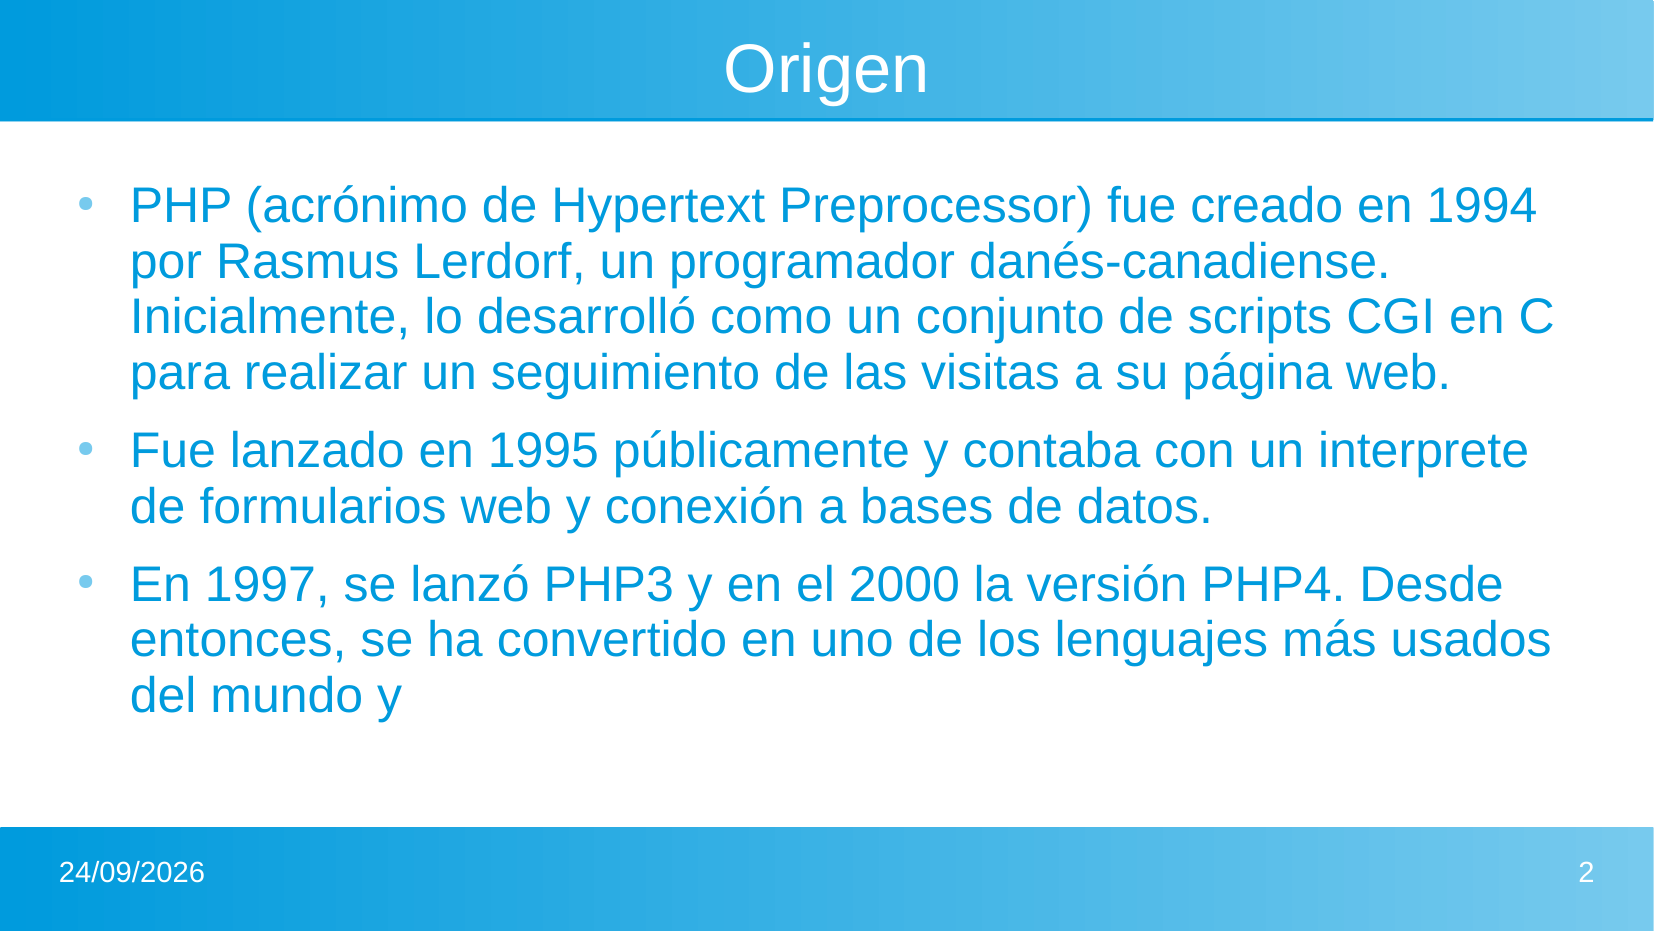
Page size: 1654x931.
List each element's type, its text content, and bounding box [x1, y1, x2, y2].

list PHP (acrónimo de Hypertext Preprocessor) fue creado en 1994 por Rasmus Lerdorf, un programador danés-canadiense. Inicialmente, lo desarrolló como un conjunto de scripts CGI en C para realizar un seguimiento de las visitas a su página web. Fue lanzado en 1995 públicamente y contaba con un interprete de formularios web y conexión a bases de datos. En 1997, se lanzó PHP3 y en el 2000 la versión PHP4. Desde entonces, se ha convertido en uno de los lenguajes más usados del mundo y [59, 177, 1595, 768]
title Origen [59, 29, 1595, 108]
